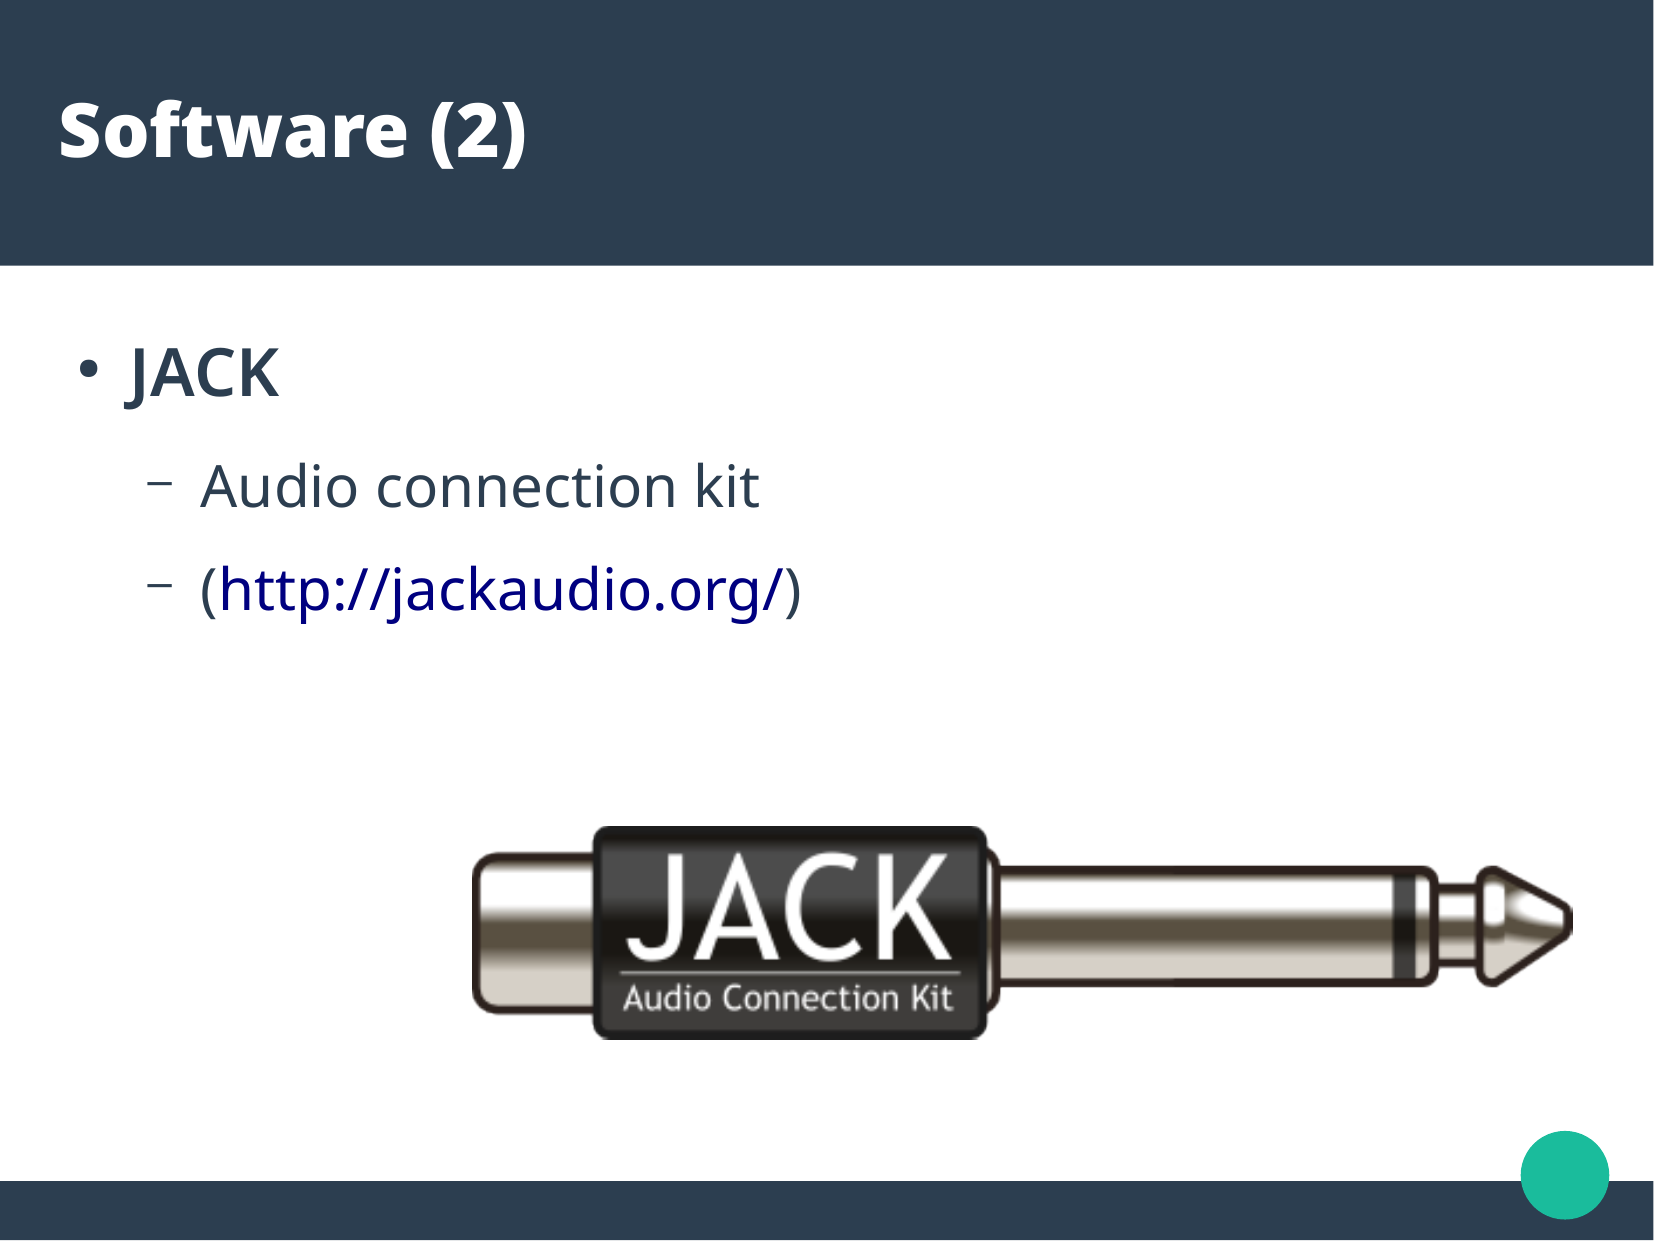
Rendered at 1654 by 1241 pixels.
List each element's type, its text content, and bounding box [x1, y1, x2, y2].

picture [472, 826, 1573, 1040]
title Software (2) [59, 49, 1595, 207]
list JACK Audio connection kit (http://jackaudio.org/) [59, 324, 1595, 1152]
